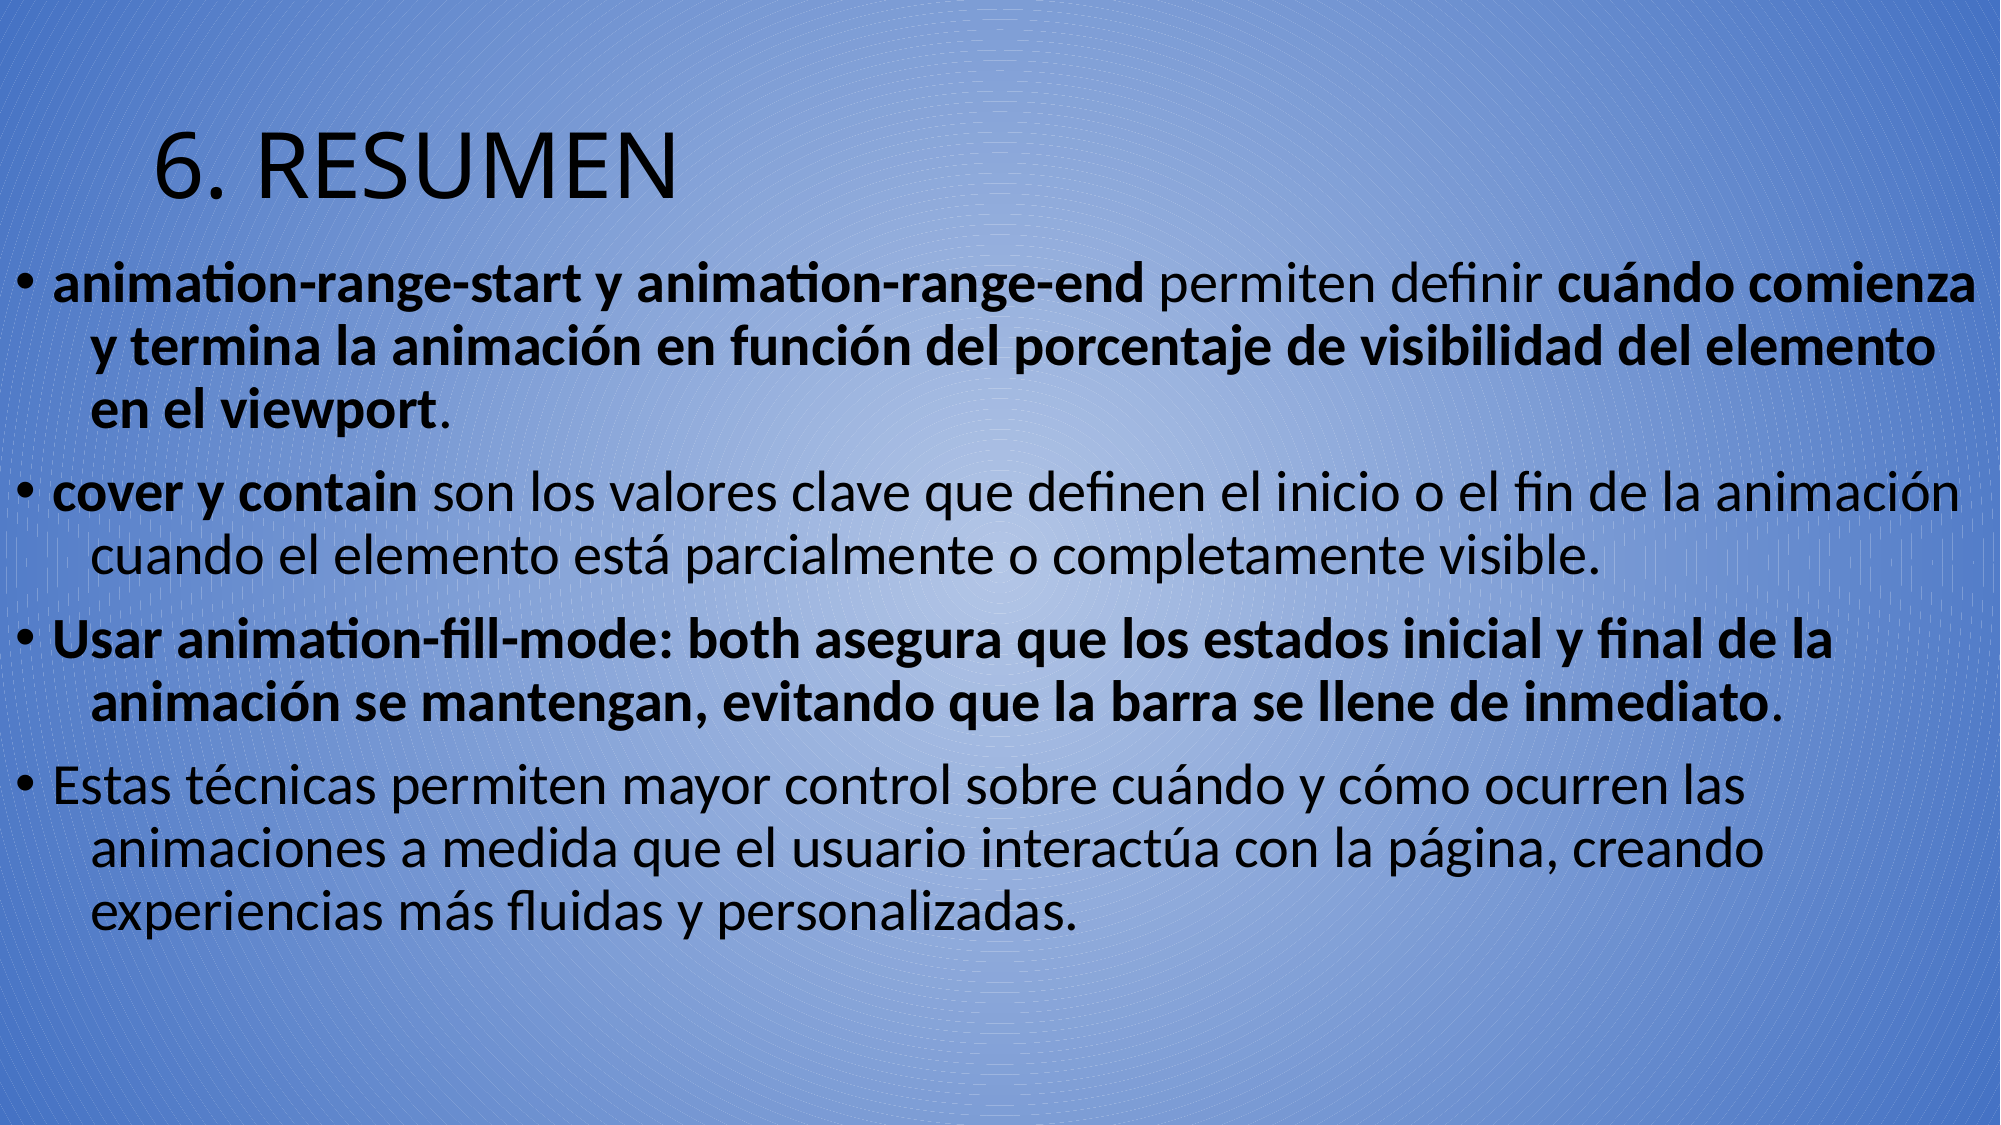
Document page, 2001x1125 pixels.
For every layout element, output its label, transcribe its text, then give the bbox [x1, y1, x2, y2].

list animation-range-start y animation-range-end permiten definir cuándo comienza y termina la animación en función del porcentaje de visibilidad del elemento en el viewport. cover y contain son los valores clave que definen el inicio o el fin de la animación cuando el elemento está parcialmente o completamente visible. Usar animation-fill-mode: both asegura que los estados inicial y final de la animación se mantengan, evitando que la barra se llene de inmediato. Estas técnicas permiten mayor control sobre cuándo y cómo ocurren las animaciones a medida que el usuario interactúa con la página, creando experiencias más fluidas y personalizadas. [0, 244, 2000, 1125]
title 6. RESUMEN [137, 59, 1863, 244]
